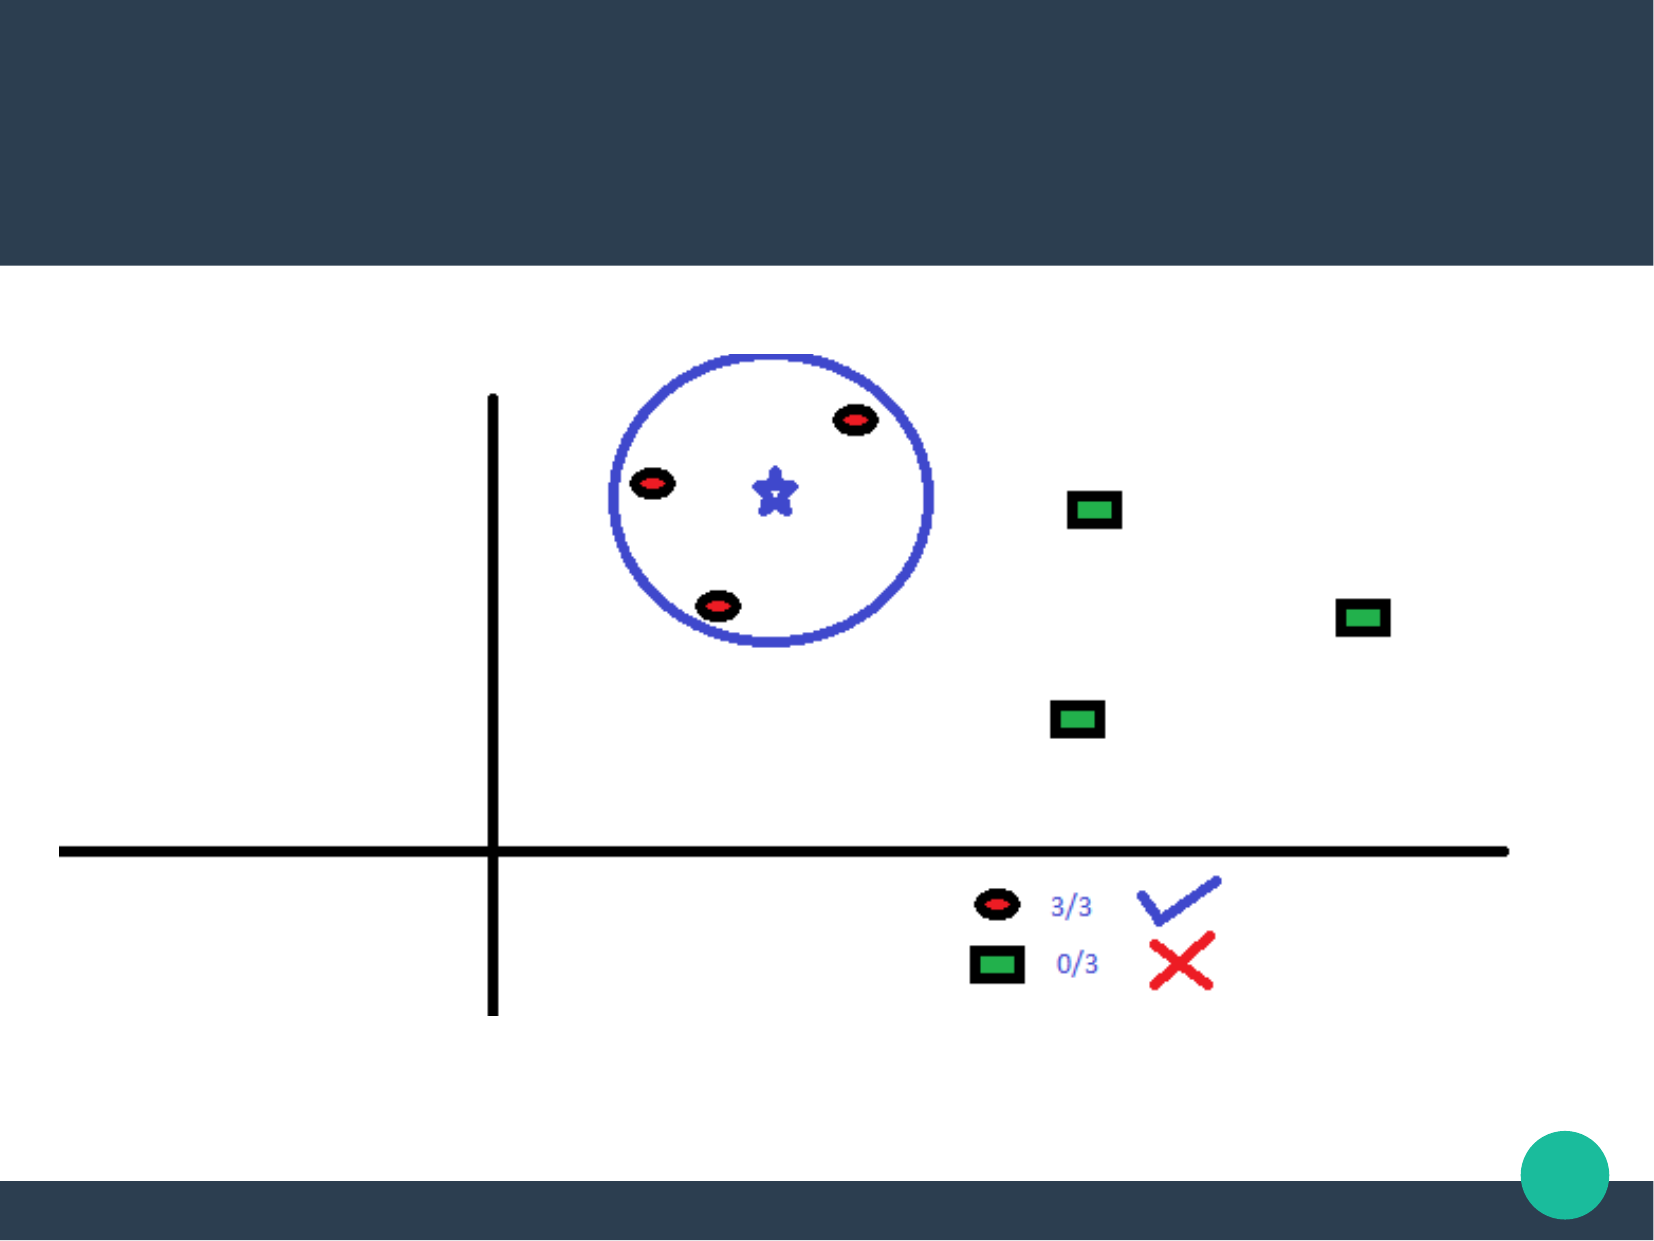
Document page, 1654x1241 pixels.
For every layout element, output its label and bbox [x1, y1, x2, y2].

picture [59, 354, 1571, 1016]
